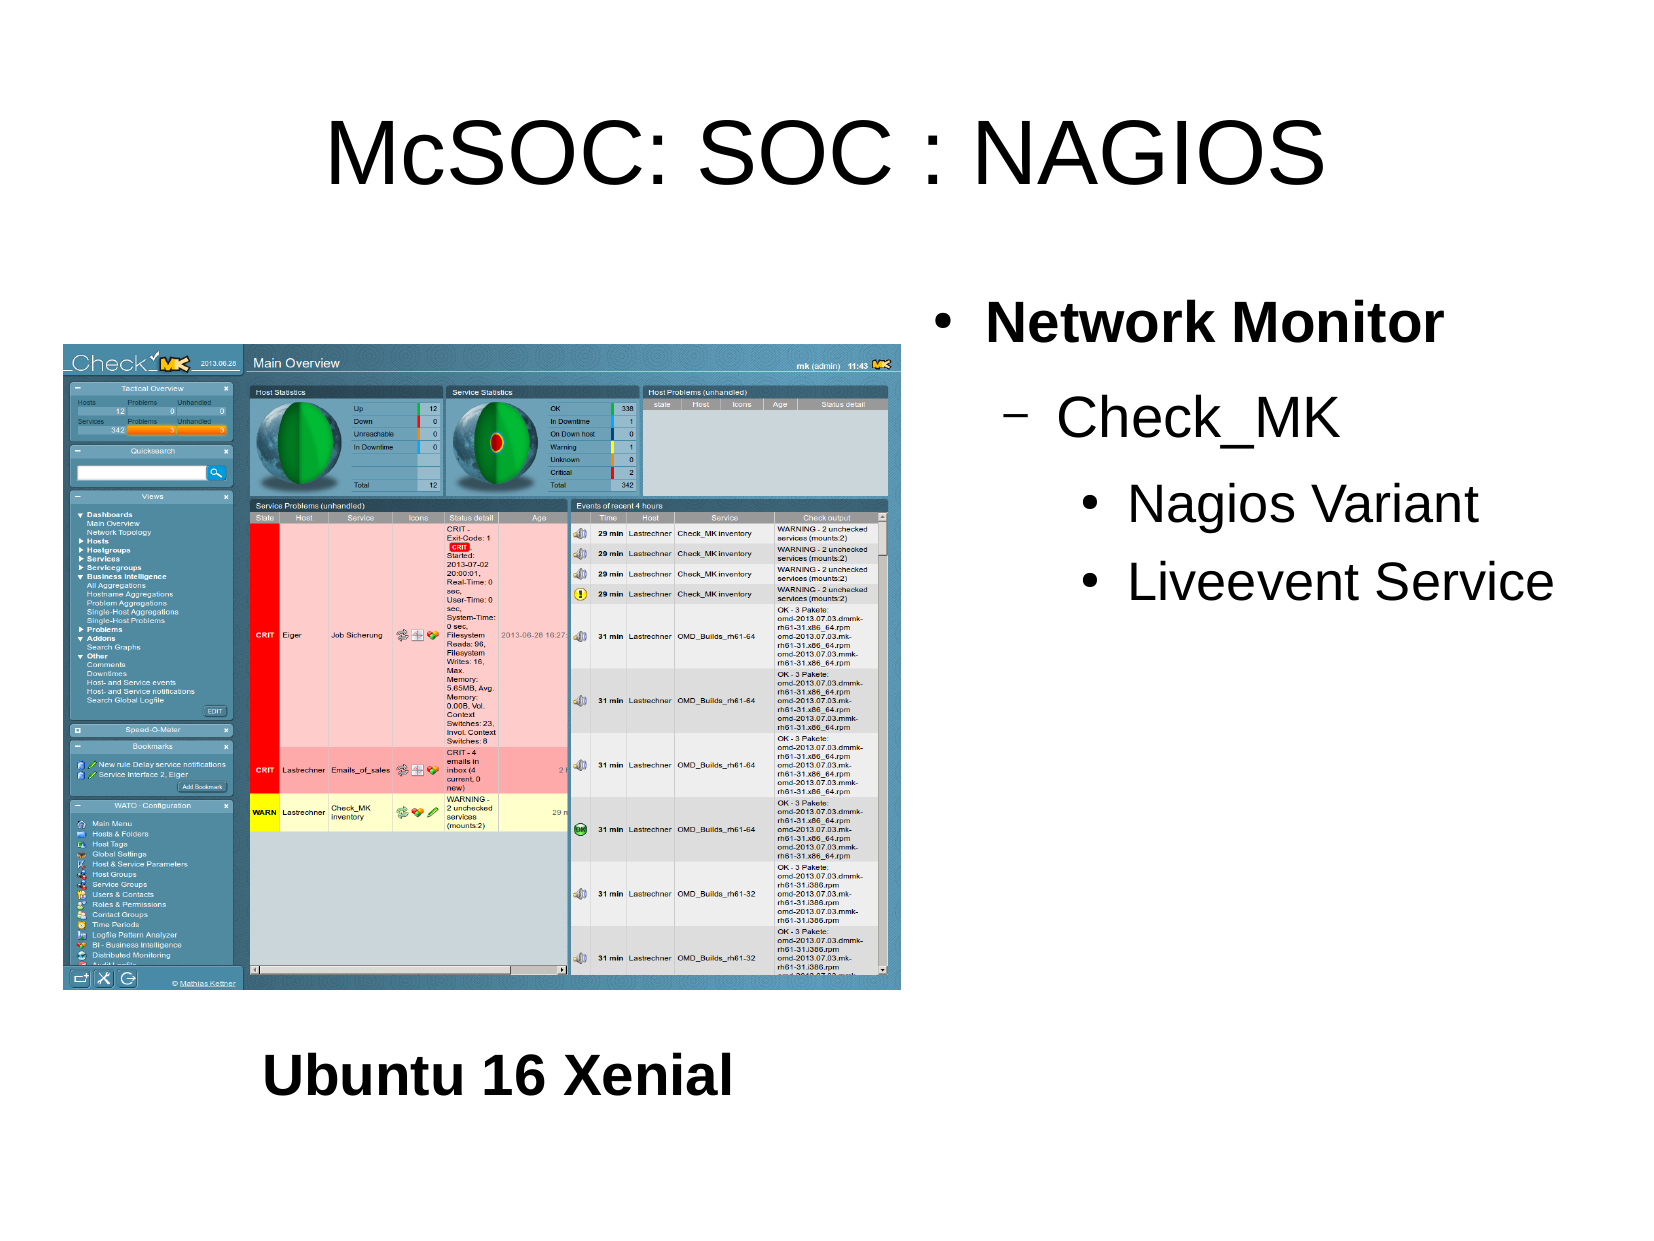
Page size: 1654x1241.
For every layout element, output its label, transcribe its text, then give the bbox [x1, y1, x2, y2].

text_box Ubuntu 16 Xenial [247, 1035, 751, 1116]
picture [63, 344, 901, 991]
title McSOC: SOC : NAGIOS [82, 49, 1571, 257]
list Network Monitor Check_MK Nagios Variant Liveevent Service [915, 290, 1572, 1010]
